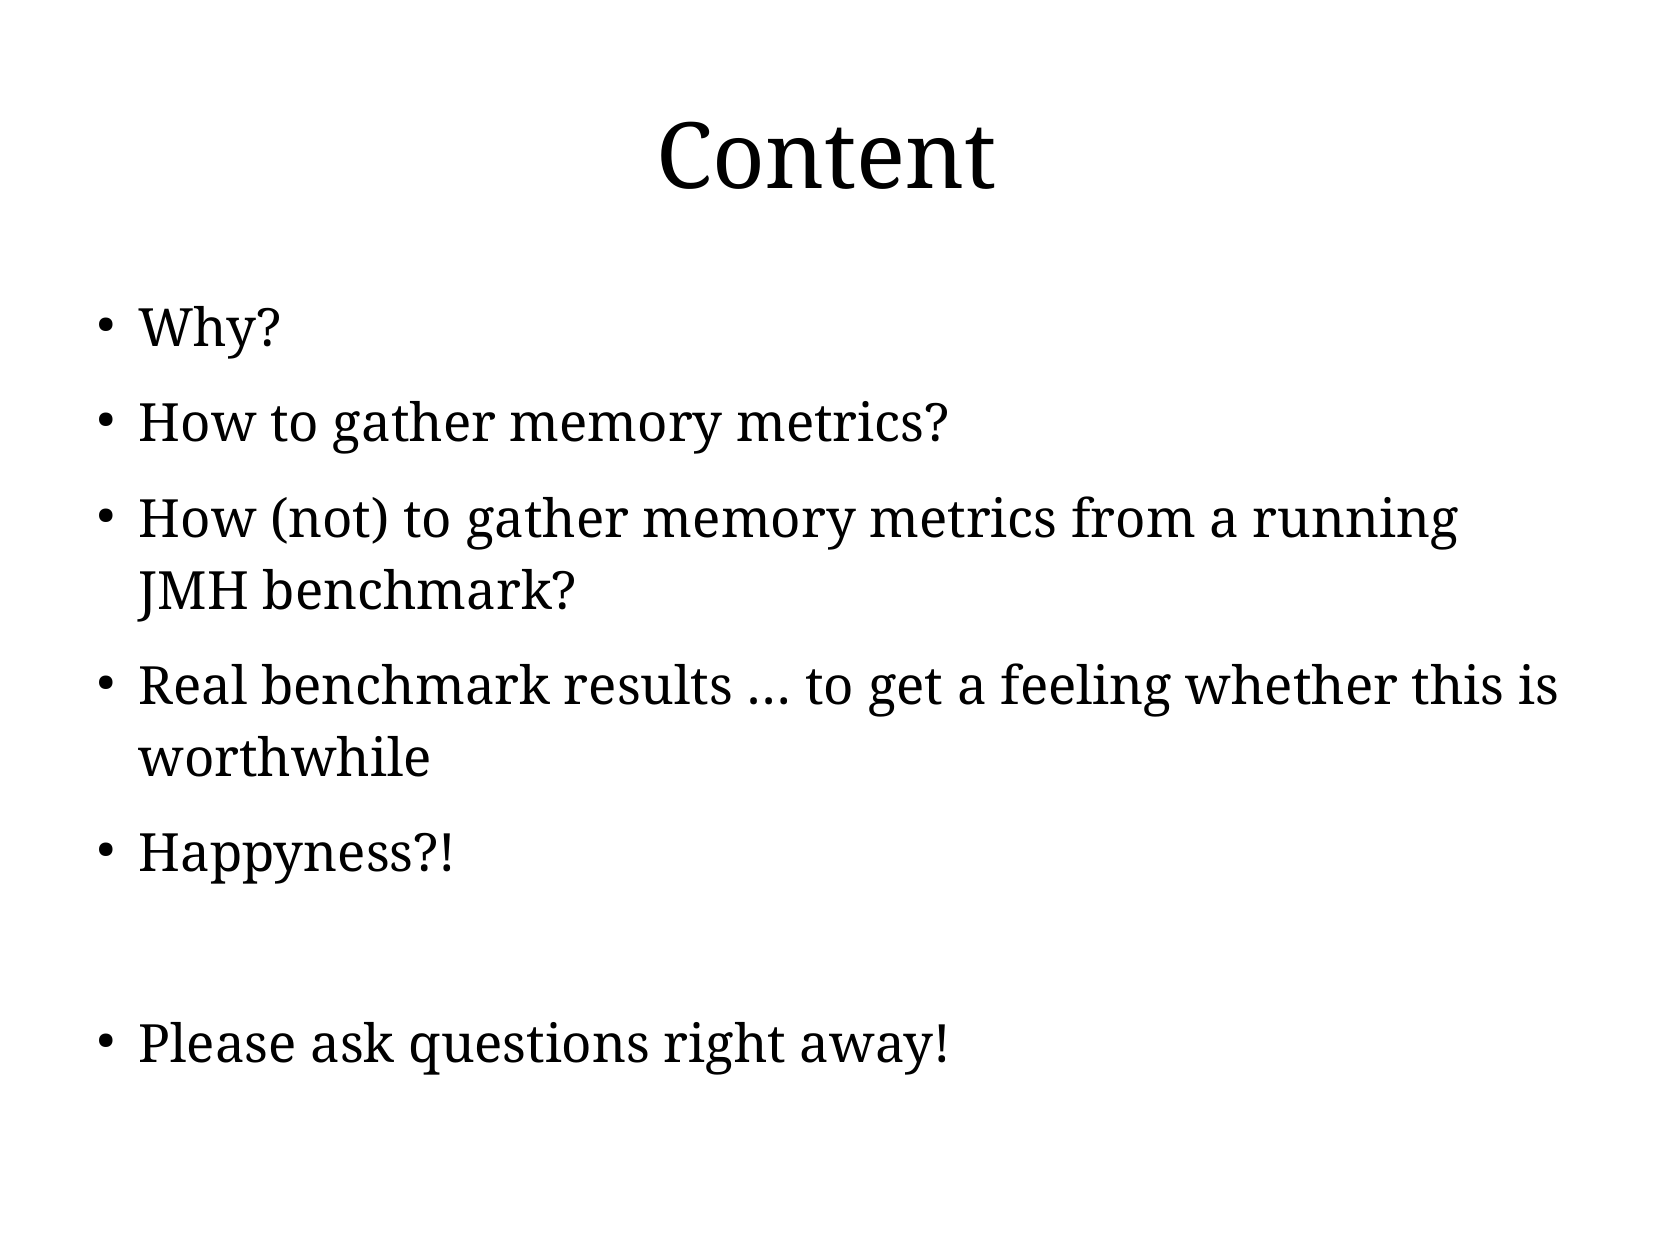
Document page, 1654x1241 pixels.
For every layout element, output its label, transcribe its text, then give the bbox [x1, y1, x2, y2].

list Why? How to gather memory metrics? How (not) to gather memory metrics from a running JMH benchmark? Real benchmark results … to get a feeling whether this is worthwhile Happyness?! Please ask questions right away! [82, 290, 1571, 1087]
title Content [82, 49, 1571, 257]
